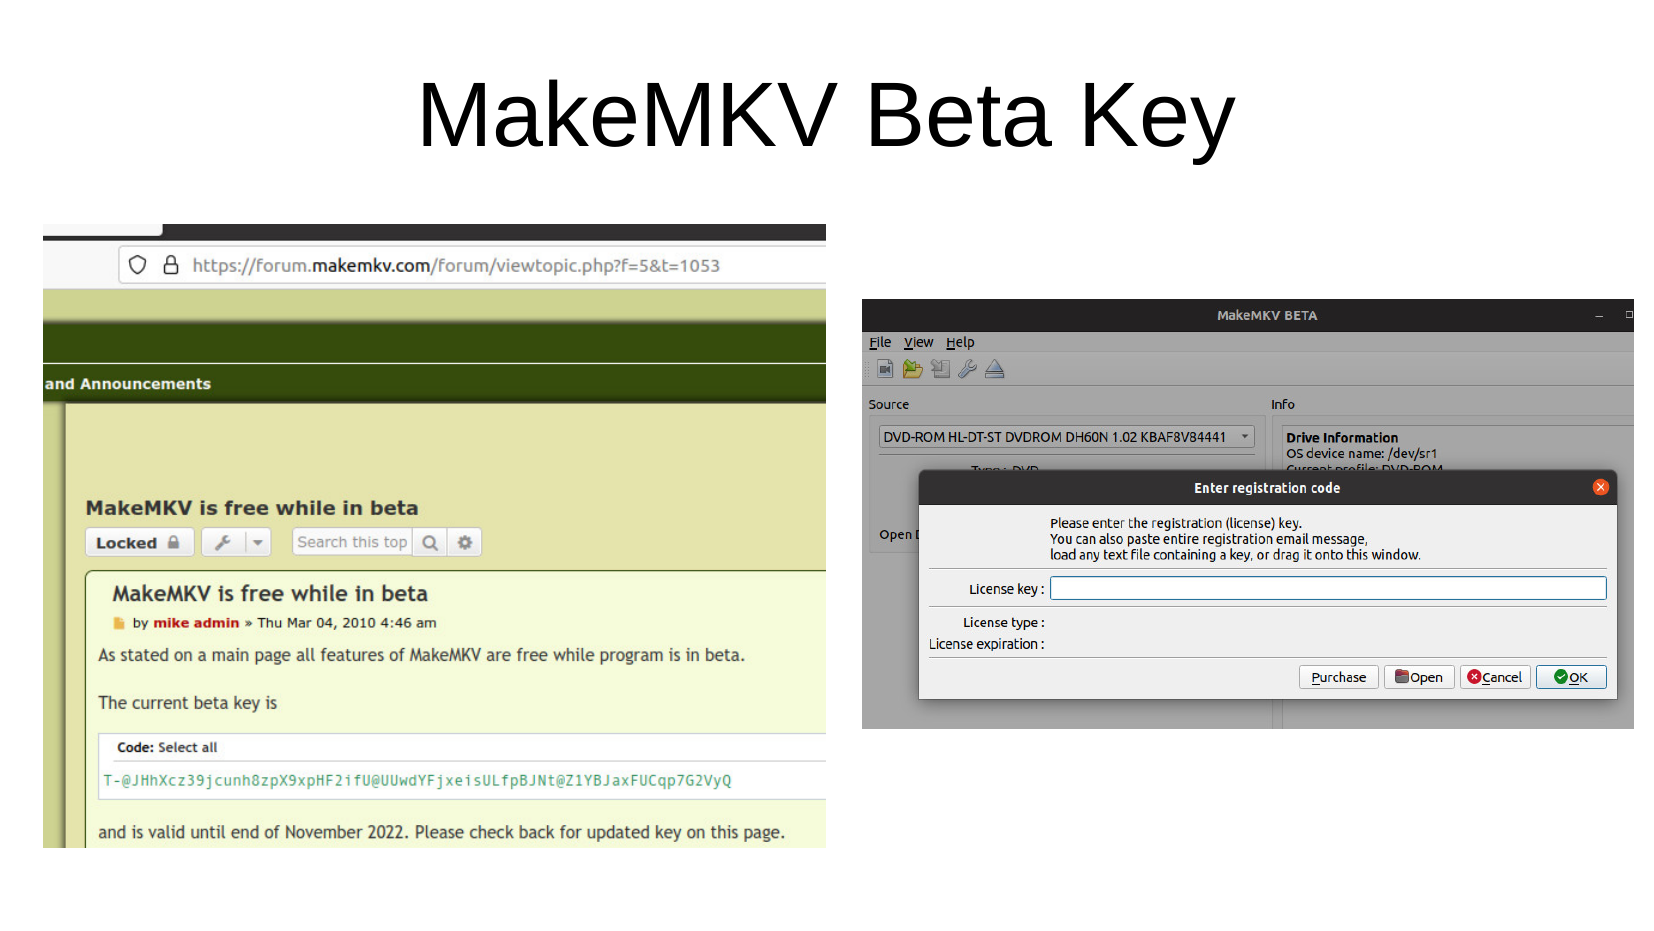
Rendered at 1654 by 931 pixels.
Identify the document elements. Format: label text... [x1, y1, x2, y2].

title MakeMKV Beta Key [82, 37, 1571, 193]
picture [862, 299, 1634, 729]
picture [43, 224, 826, 848]
